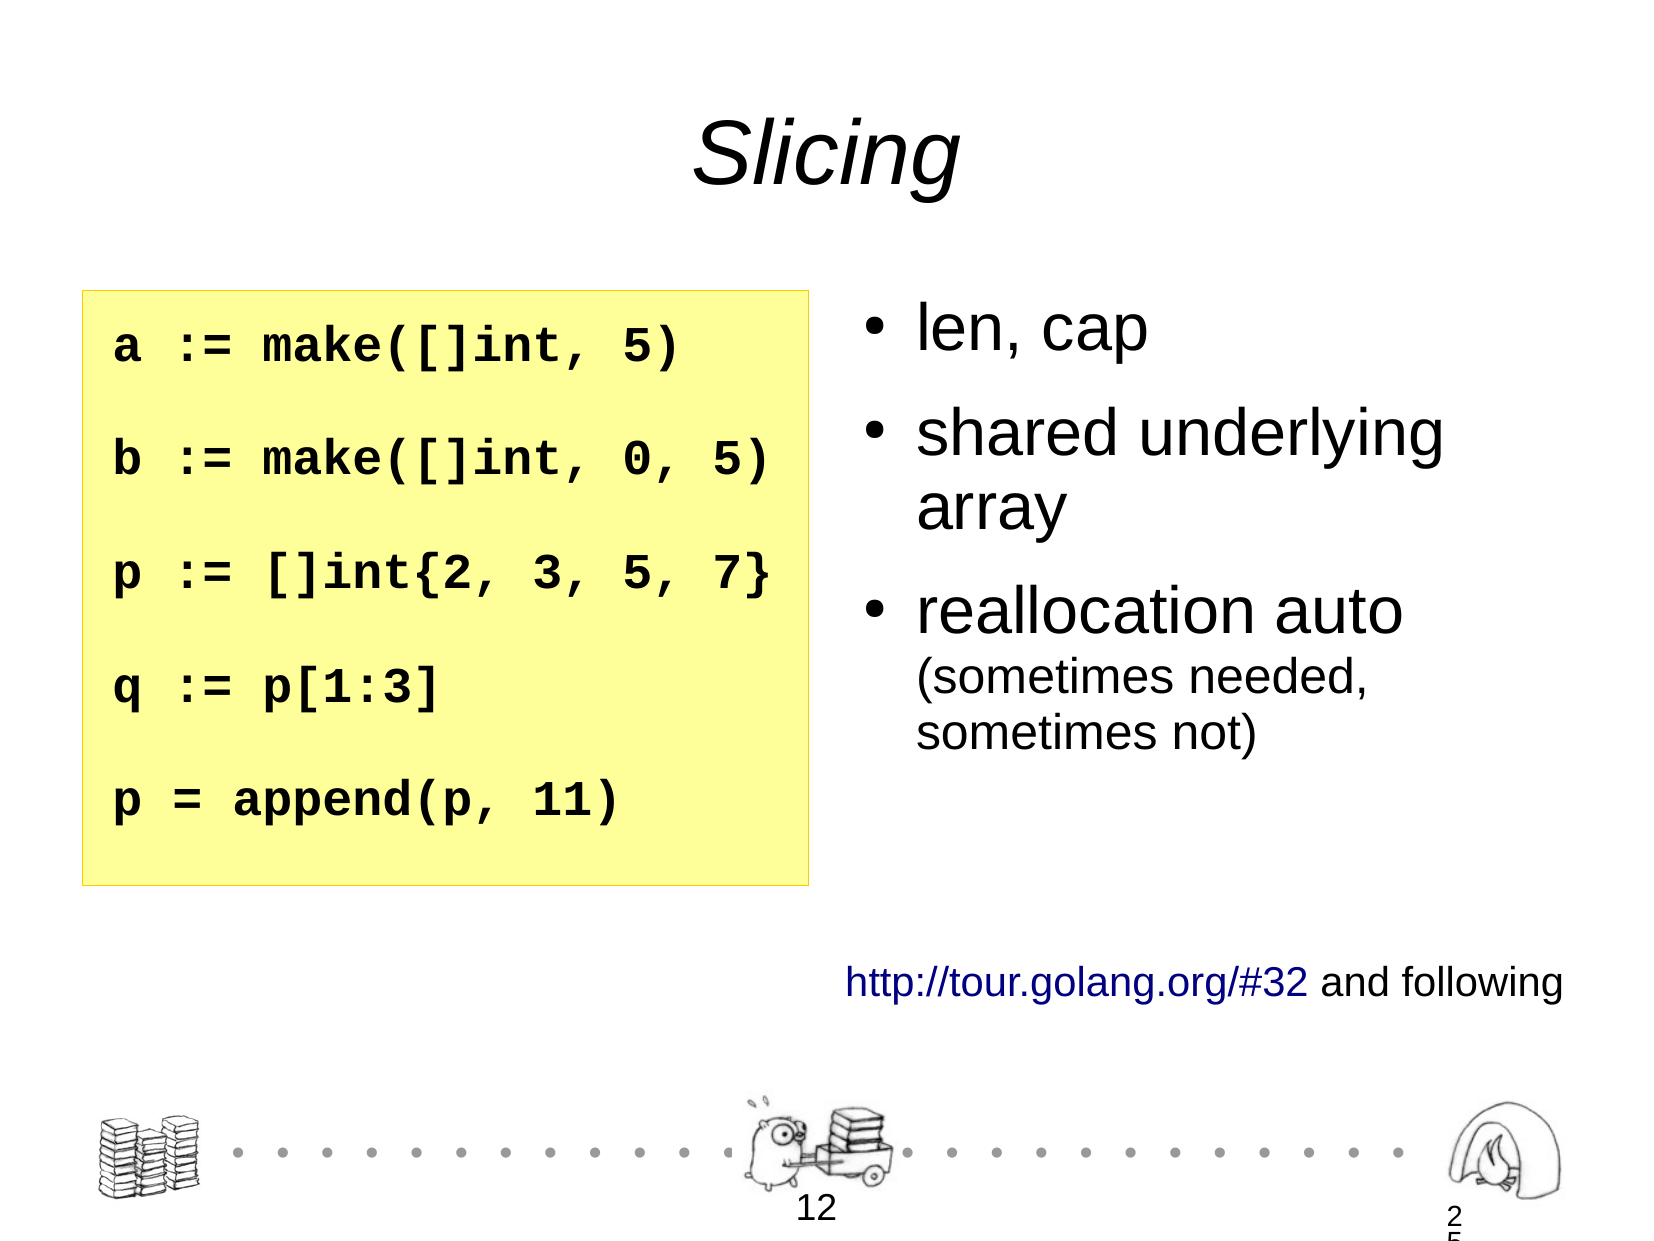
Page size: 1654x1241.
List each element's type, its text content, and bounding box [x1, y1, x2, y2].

picture [1441, 1092, 1565, 1211]
title Slicing [82, 49, 1571, 257]
picture [88, 1092, 207, 1211]
list len, cap shared underlying array reallocation auto (sometimes needed, sometimes not) http://tour.golang.org/#32 and following [845, 290, 1572, 1007]
list a := make([]int, 5) b := make([]int, 0, 5) p := []int{2, 3, 5, 7} q := p[1:3] p = append(p, 11) [82, 290, 809, 886]
picture [732, 1089, 901, 1199]
